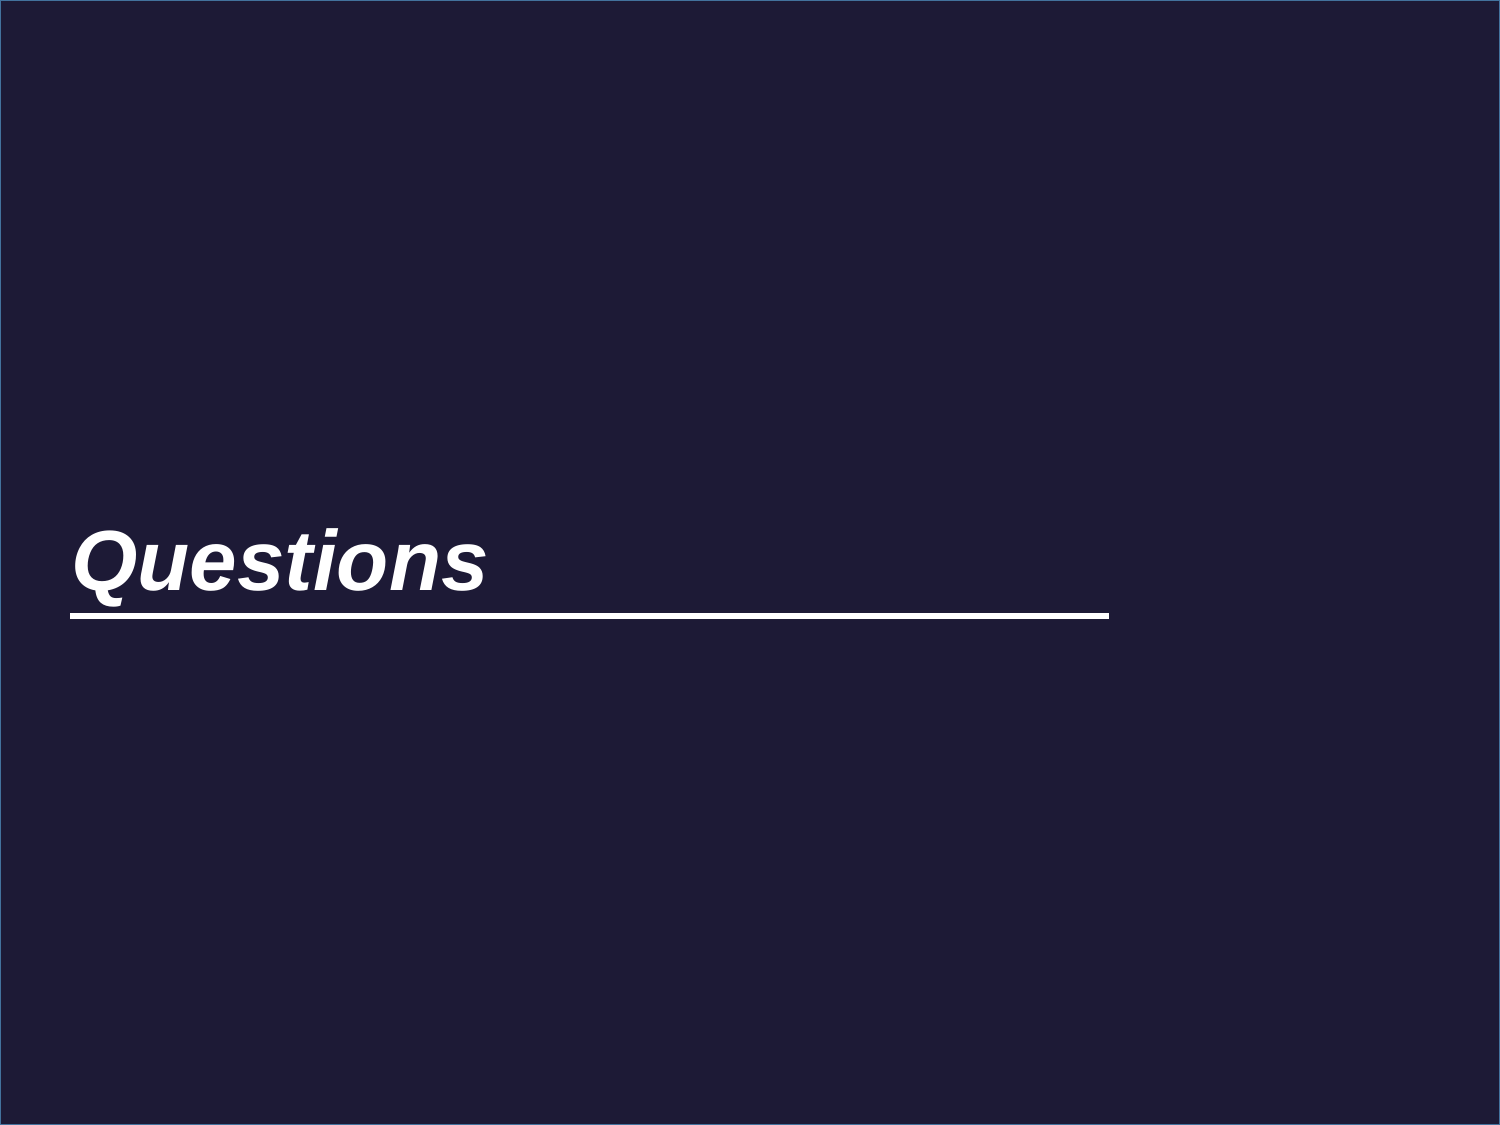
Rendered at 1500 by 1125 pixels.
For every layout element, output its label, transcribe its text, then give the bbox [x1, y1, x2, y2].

text_box Questions [64, 497, 1414, 615]
